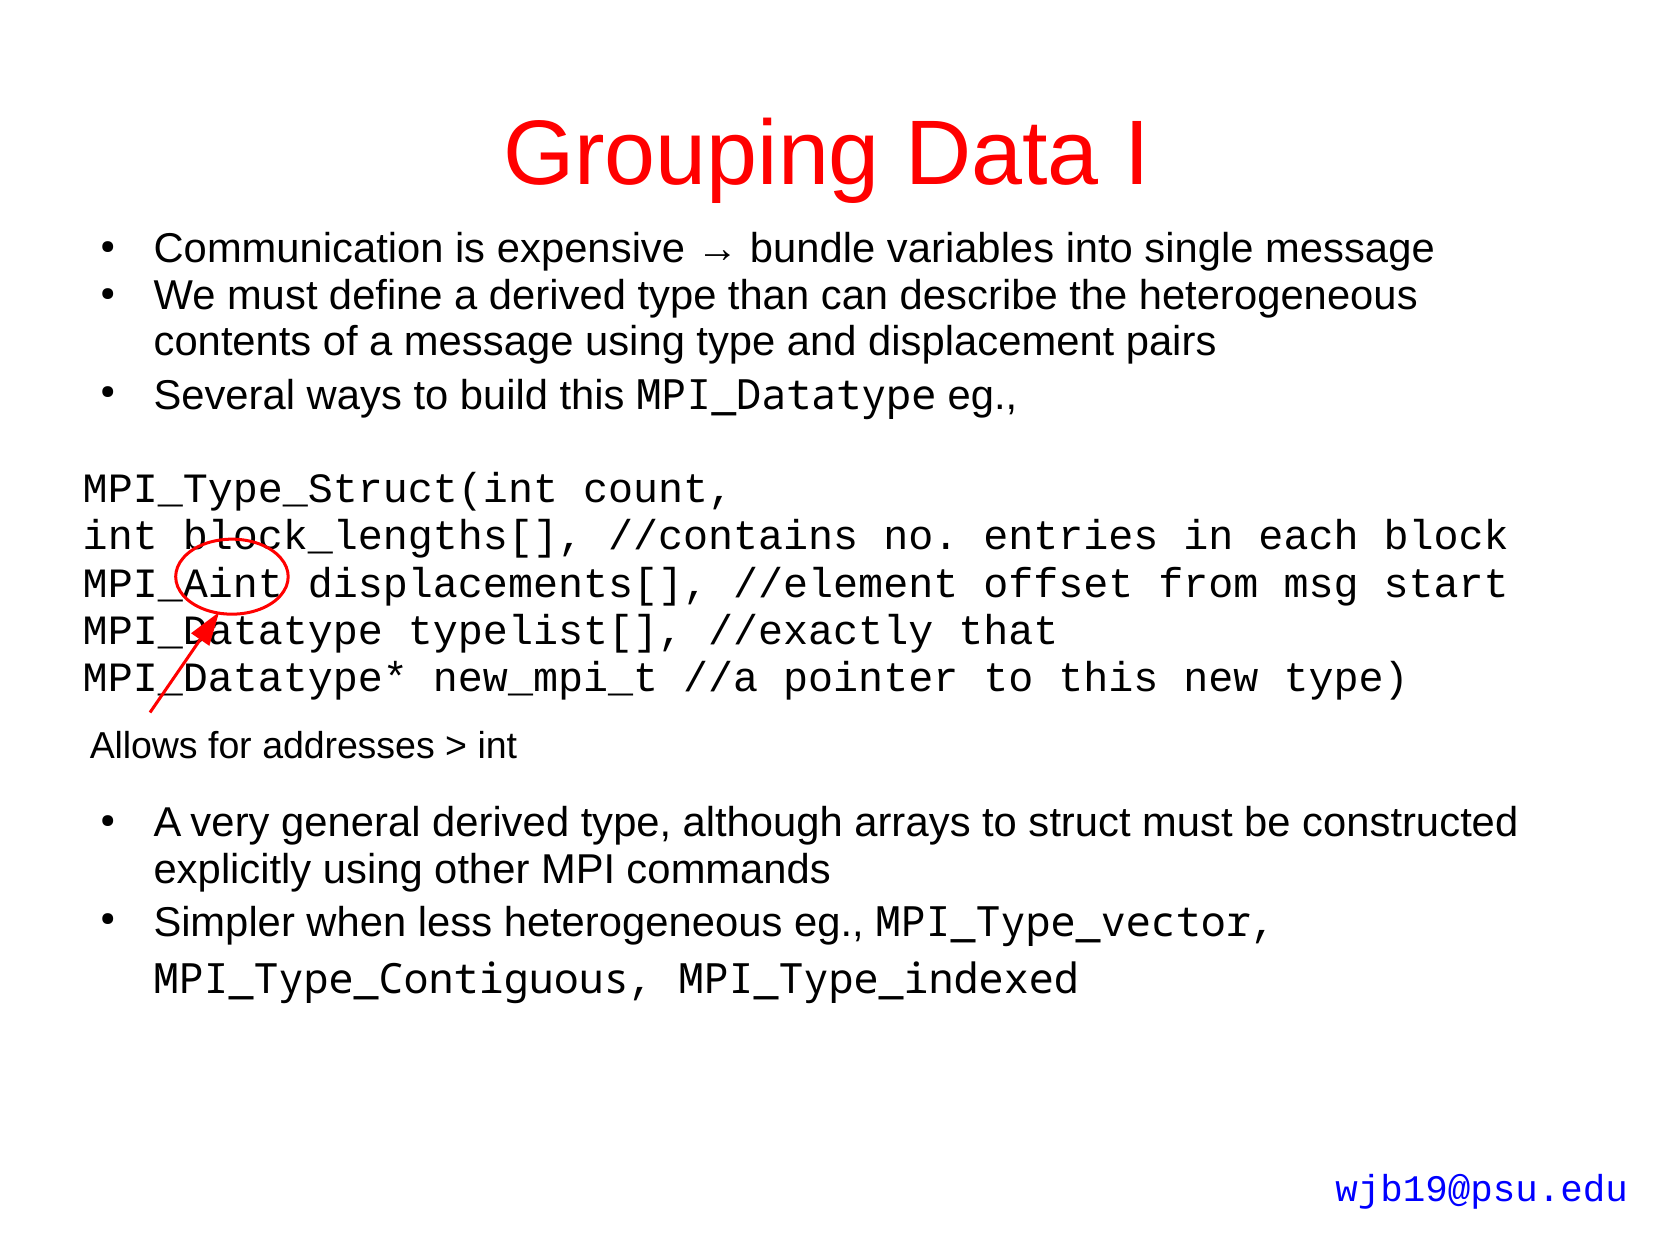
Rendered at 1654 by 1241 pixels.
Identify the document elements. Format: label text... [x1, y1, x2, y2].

text_box wjb19@psu.edu [1320, 1162, 1643, 1220]
title Grouping Data I [82, 49, 1571, 225]
list Communication is expensive → bundle variables into single message We must define a derived type than can describe the heterogeneous contents of a message using type and displacement pairs Several ways to build this MPI_Datatype eg., MPI_Type_Struct(int count, int block_lengths[], //contains no. entries in each block MPI_Aint displacements[], //element offset from msg start MPI_Datatype typelist[], //exactly that MPI_Datatype* new_mpi_t //a pointer to this new type) A very general derived type, although arrays to struct must be constructed explicitly using other MPI commands Simpler when less heterogeneous eg., MPI_Type_vector, MPI_Type_Contiguous, MPI_Type_indexed [82, 225, 1571, 1044]
text_box Allows for addresses > int [75, 716, 543, 774]
